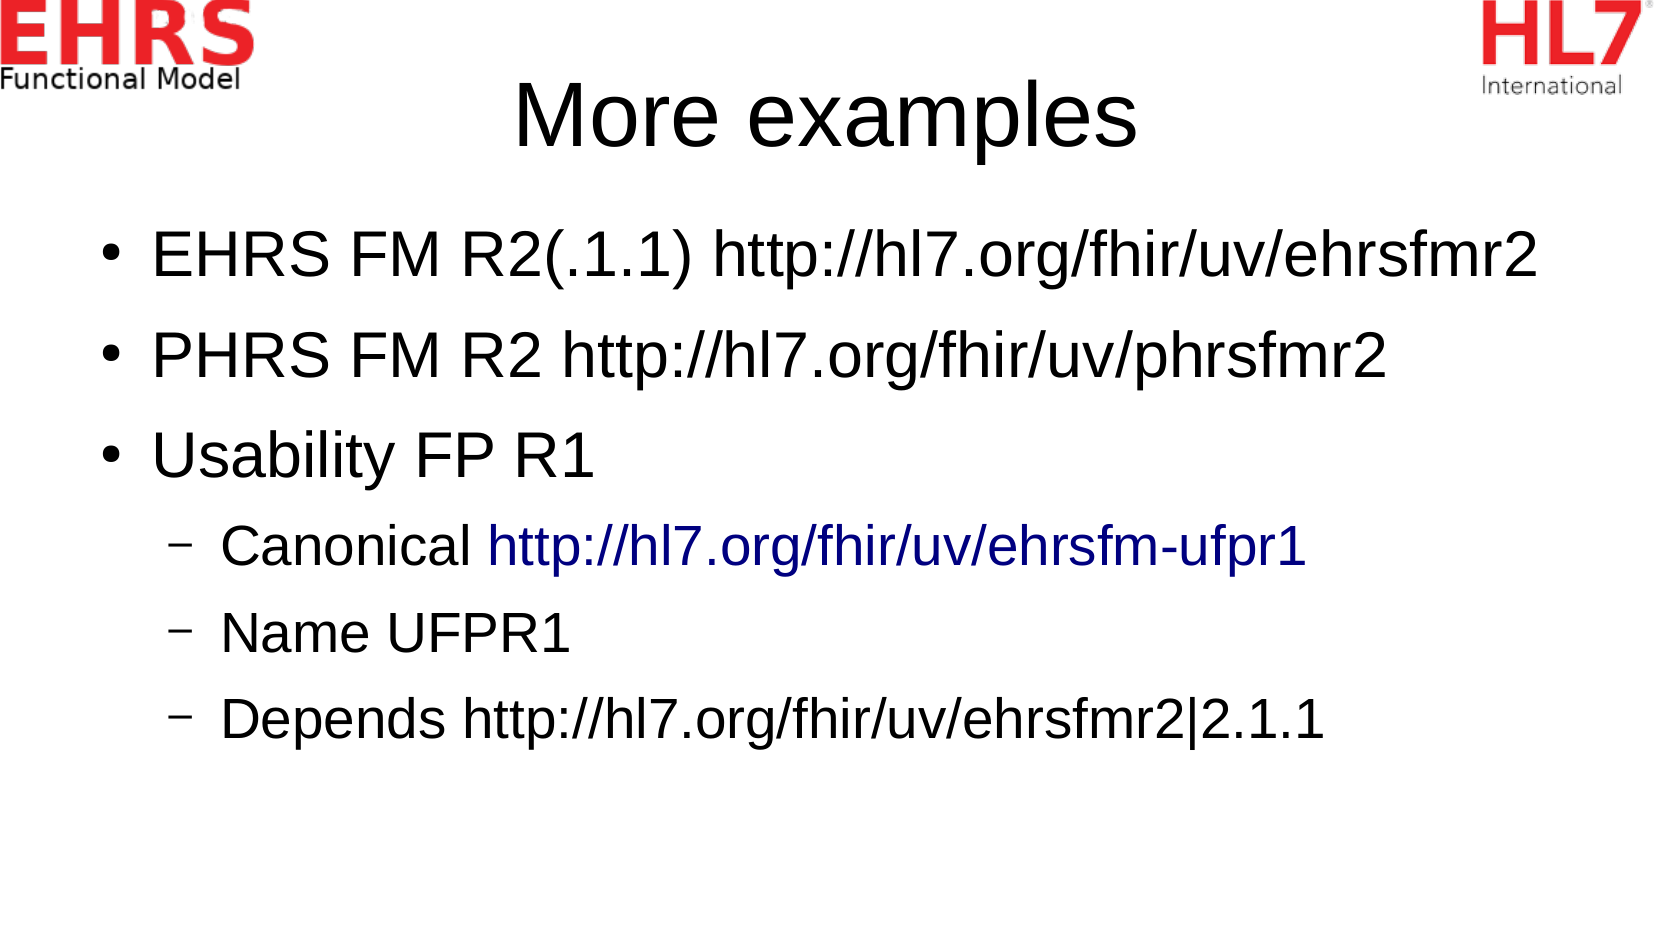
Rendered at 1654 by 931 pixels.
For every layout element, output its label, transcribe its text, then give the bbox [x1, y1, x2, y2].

picture [1482, 0, 1654, 95]
list EHRS FM R2(.1.1) http://hl7.org/fhir/uv/ehrsfmr2 PHRS FM R2 http://hl7.org/fhir/uv/phrsfmr2 Usability FP R1 Canonical http://hl7.org/fhir/uv/ehrsfm-ufpr1 Name UFPR1 Depends http://hl7.org/fhir/uv/ehrsfmr2|2.1.1 [82, 217, 1571, 758]
picture [0, 0, 255, 95]
title More examples [82, 37, 1571, 193]
